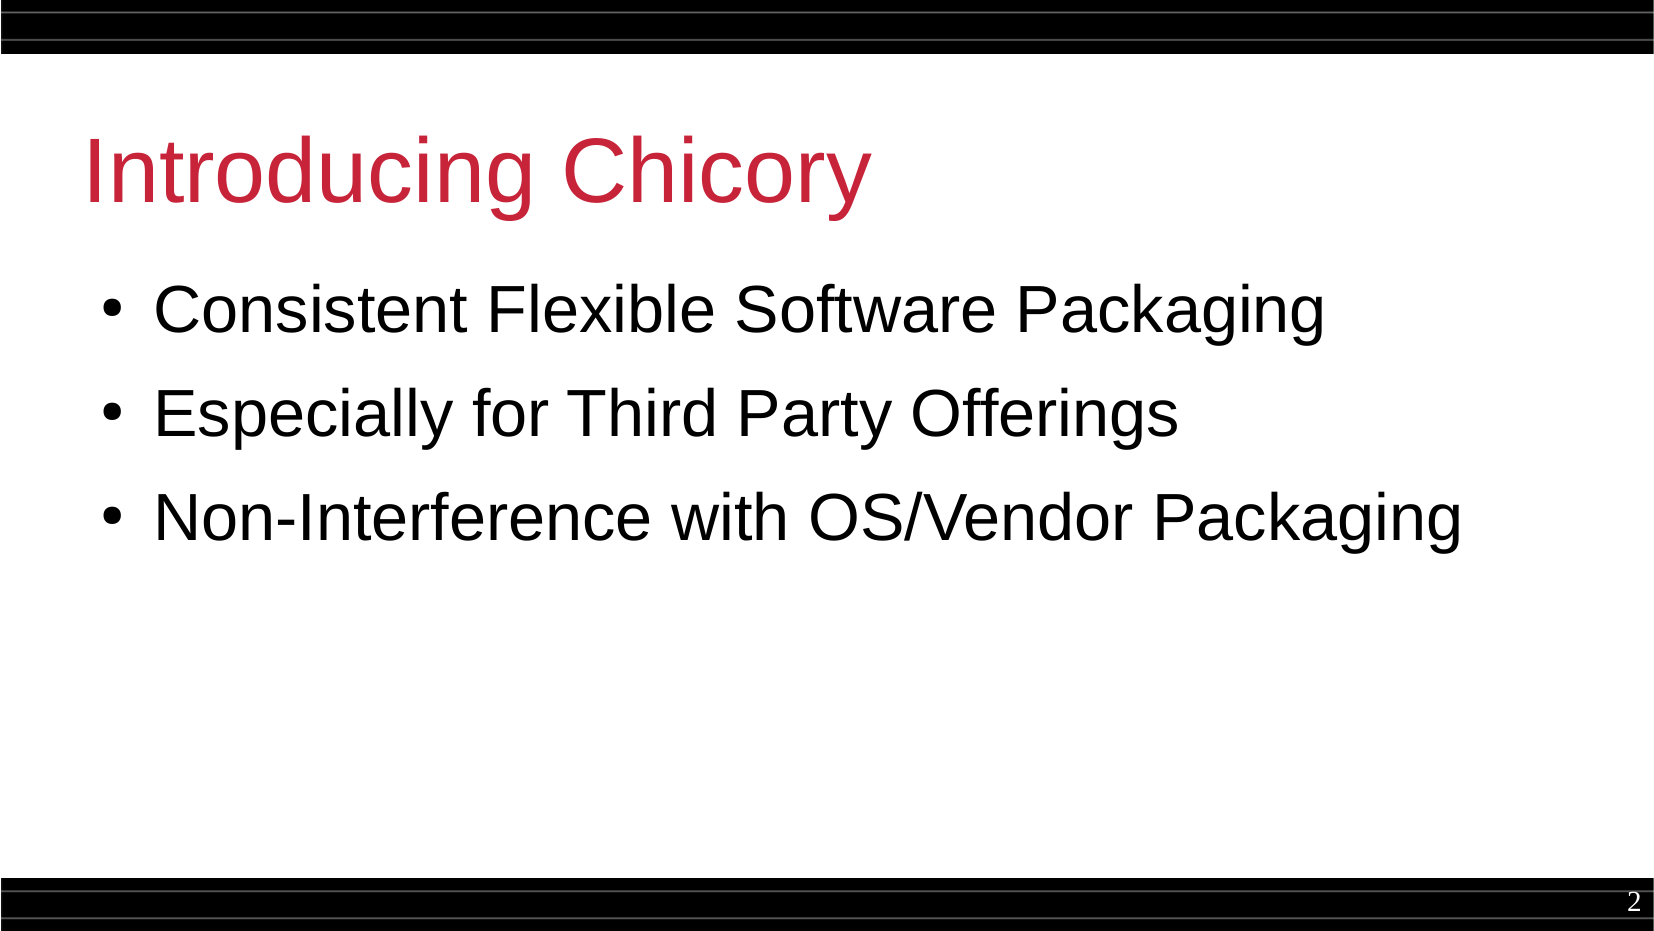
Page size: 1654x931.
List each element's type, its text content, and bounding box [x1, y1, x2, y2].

list Consistent Flexible Software Packaging Especially for Third Party Offerings Non-Interference with OS/Vendor Packaging [82, 271, 1571, 851]
title Introducing Chicory [82, 92, 1571, 249]
picture [1, 0, 1654, 54]
picture [1, 878, 1654, 931]
